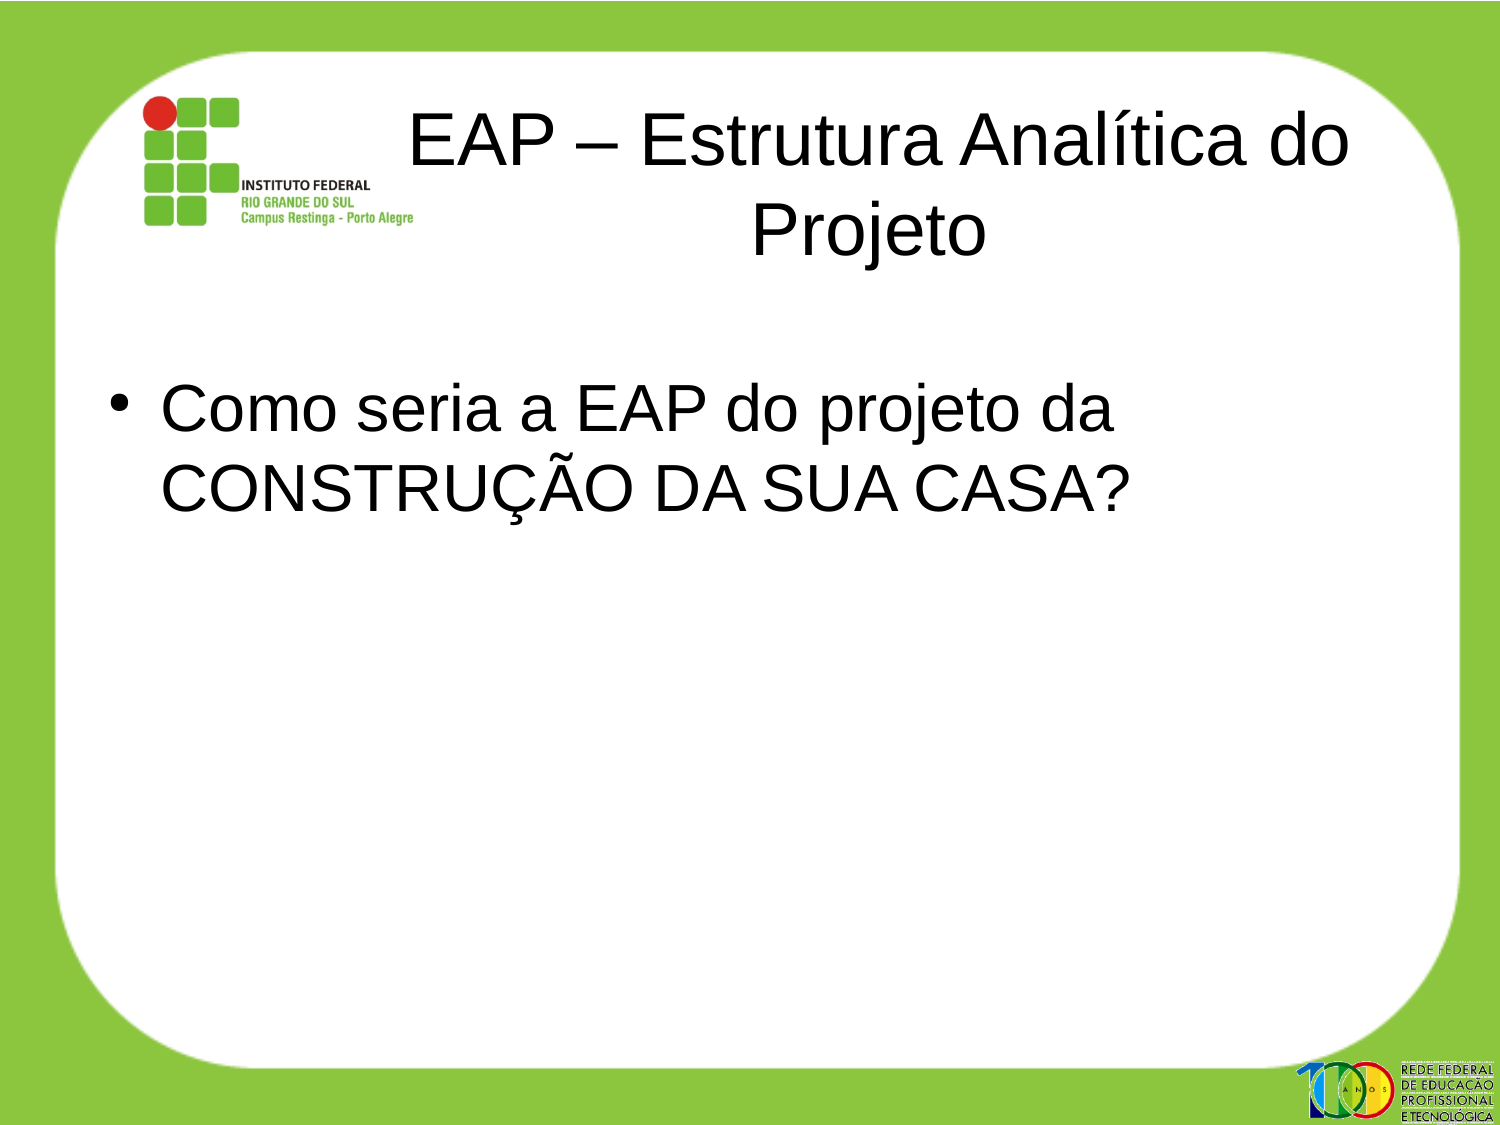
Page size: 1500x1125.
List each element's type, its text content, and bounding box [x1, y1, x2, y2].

title EAP – Estrutura Analítica do Projeto [357, 82, 1500, 271]
list Como seria a EAP do projeto da CONSTRUÇÃO DA SUA CASA? [75, 262, 1426, 1035]
picture [0, 1, 1500, 1125]
